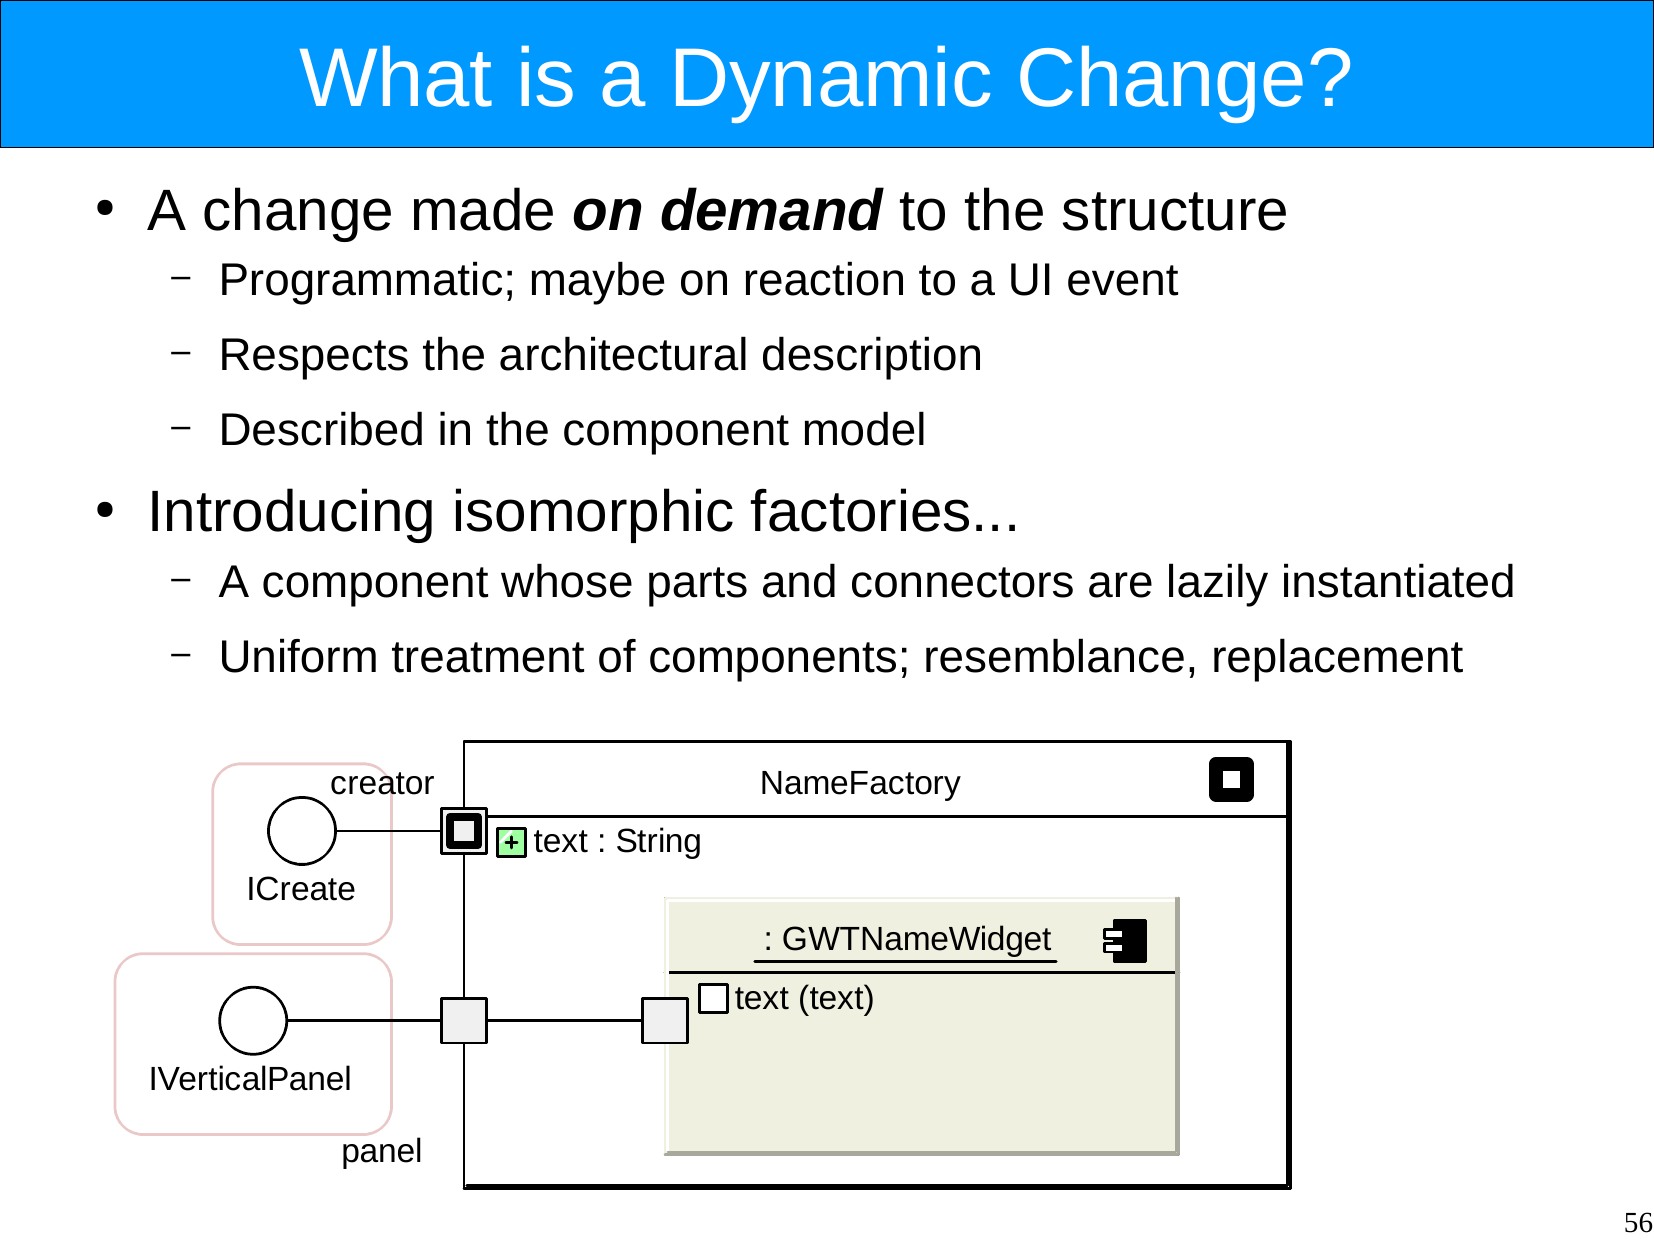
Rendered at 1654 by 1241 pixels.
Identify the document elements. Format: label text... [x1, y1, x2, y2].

title What is a Dynamic Change? [82, 21, 1571, 135]
picture [112, 738, 1294, 1192]
list A change made on demand to the structure Programmatic; maybe on reaction to a UI event Respects the architectural description Described in the component model Introducing isomorphic factories... A component whose parts and connectors are lazily instantiated Uniform treatment of components; resemblance, replacement [76, 177, 1565, 1196]
